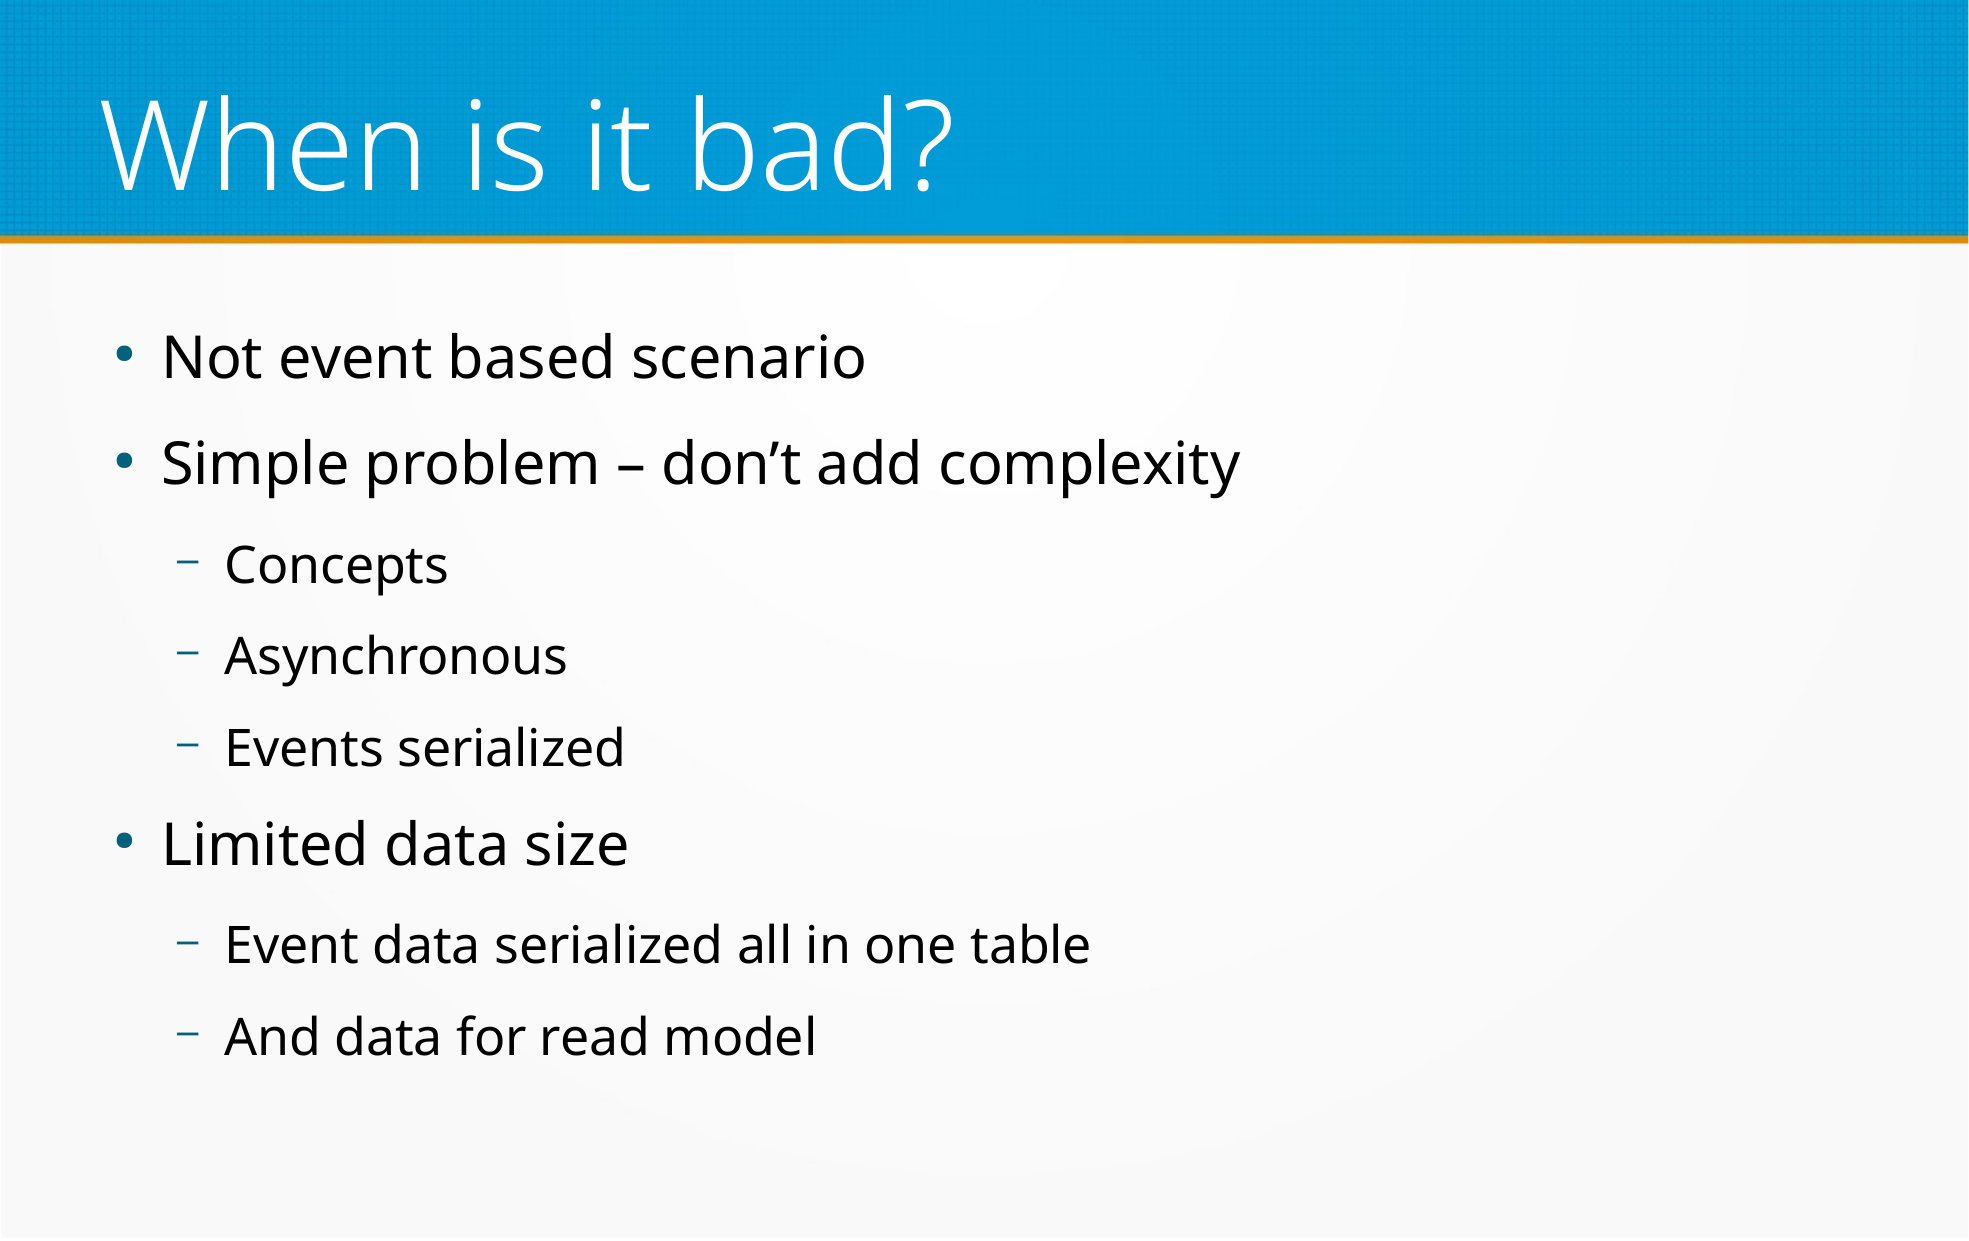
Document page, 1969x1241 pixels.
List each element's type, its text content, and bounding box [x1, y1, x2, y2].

list Not event based scenario Simple problem – don’t add complexity Concepts Asynchronous Events serialized Limited data size Event data serialized all in one table And data for read model [98, 315, 1861, 1081]
picture [0, 233, 1969, 1241]
title When is it bad? [98, 19, 1870, 227]
